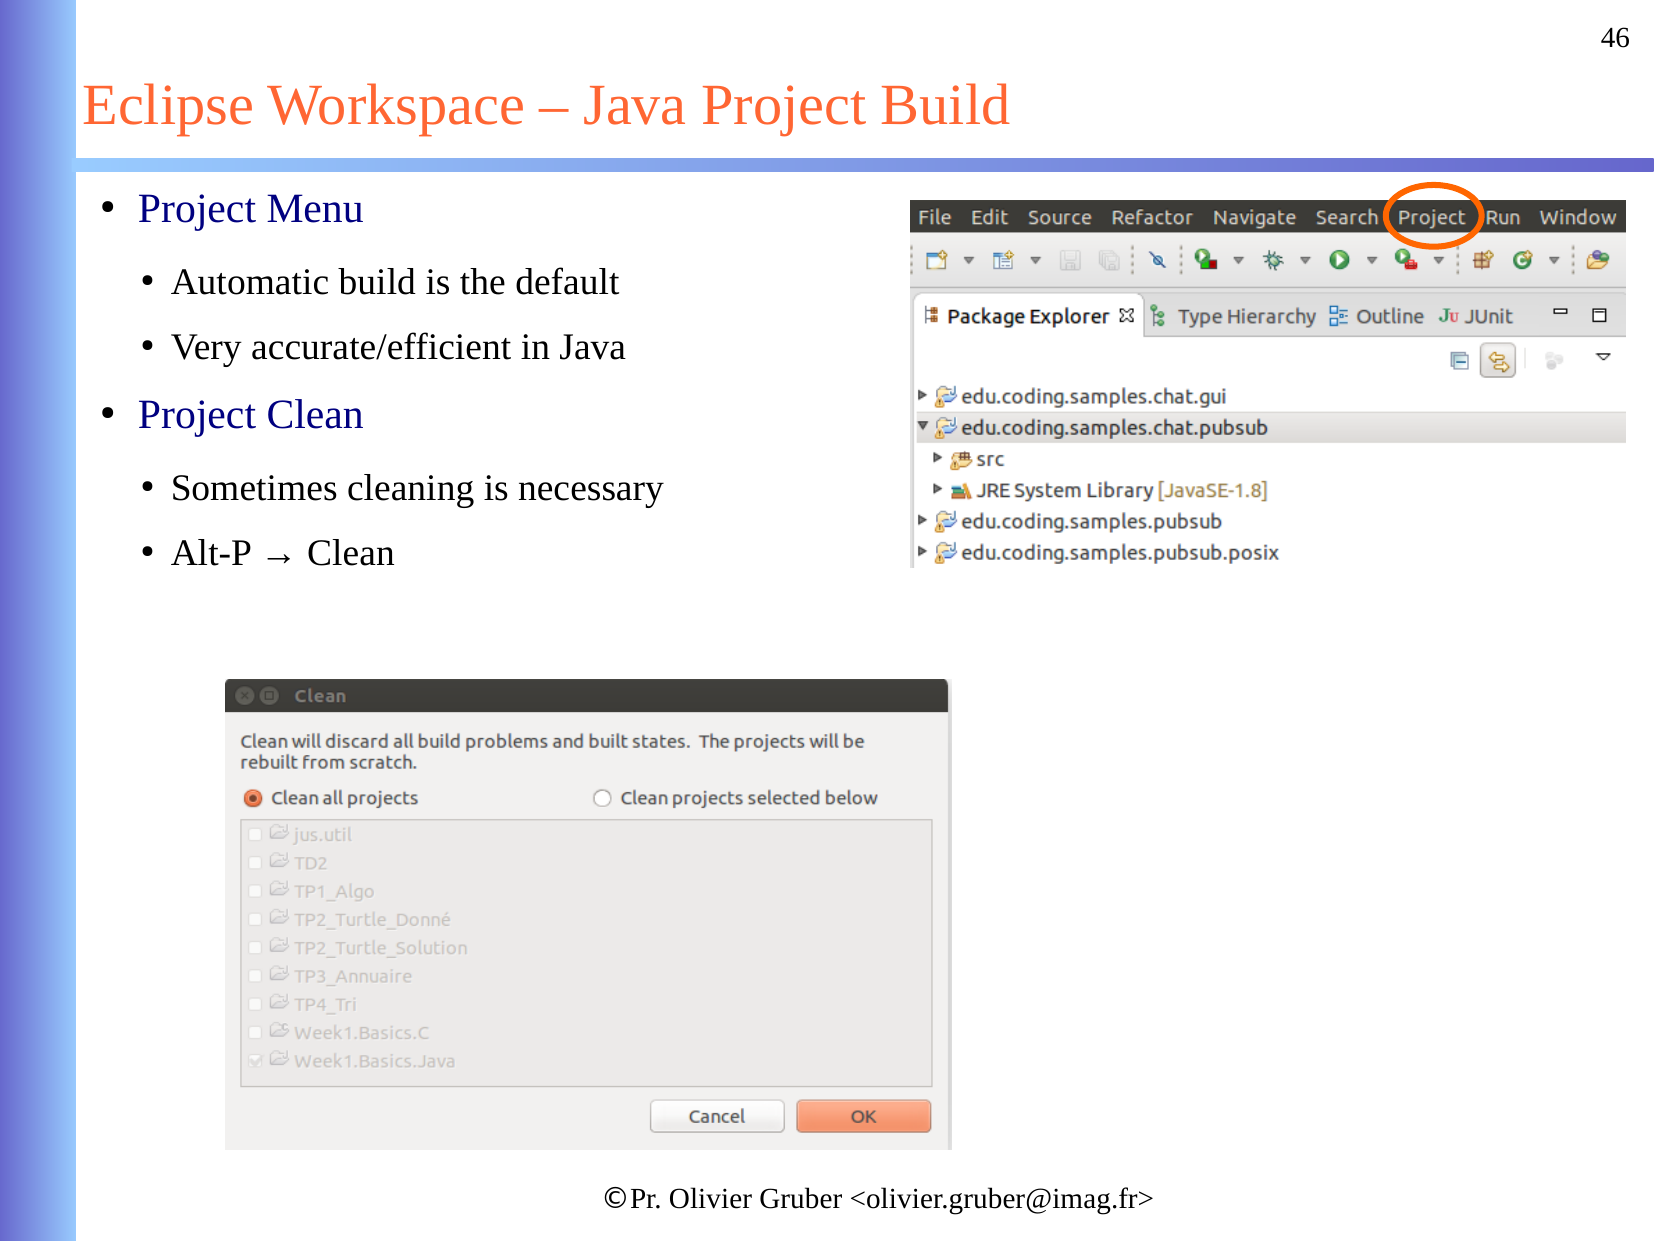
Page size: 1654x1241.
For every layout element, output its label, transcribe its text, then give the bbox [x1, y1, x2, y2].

list Project Menu Automatic build is the default Very accurate/efficient in Java Project Clean Sometimes cleaning is necessary Alt-P → Clean [82, 185, 1571, 1129]
title Eclipse Workspace – Java Project Build [82, 49, 1571, 161]
picture [225, 679, 952, 1150]
picture [1389, 200, 1478, 243]
picture [910, 200, 1626, 568]
